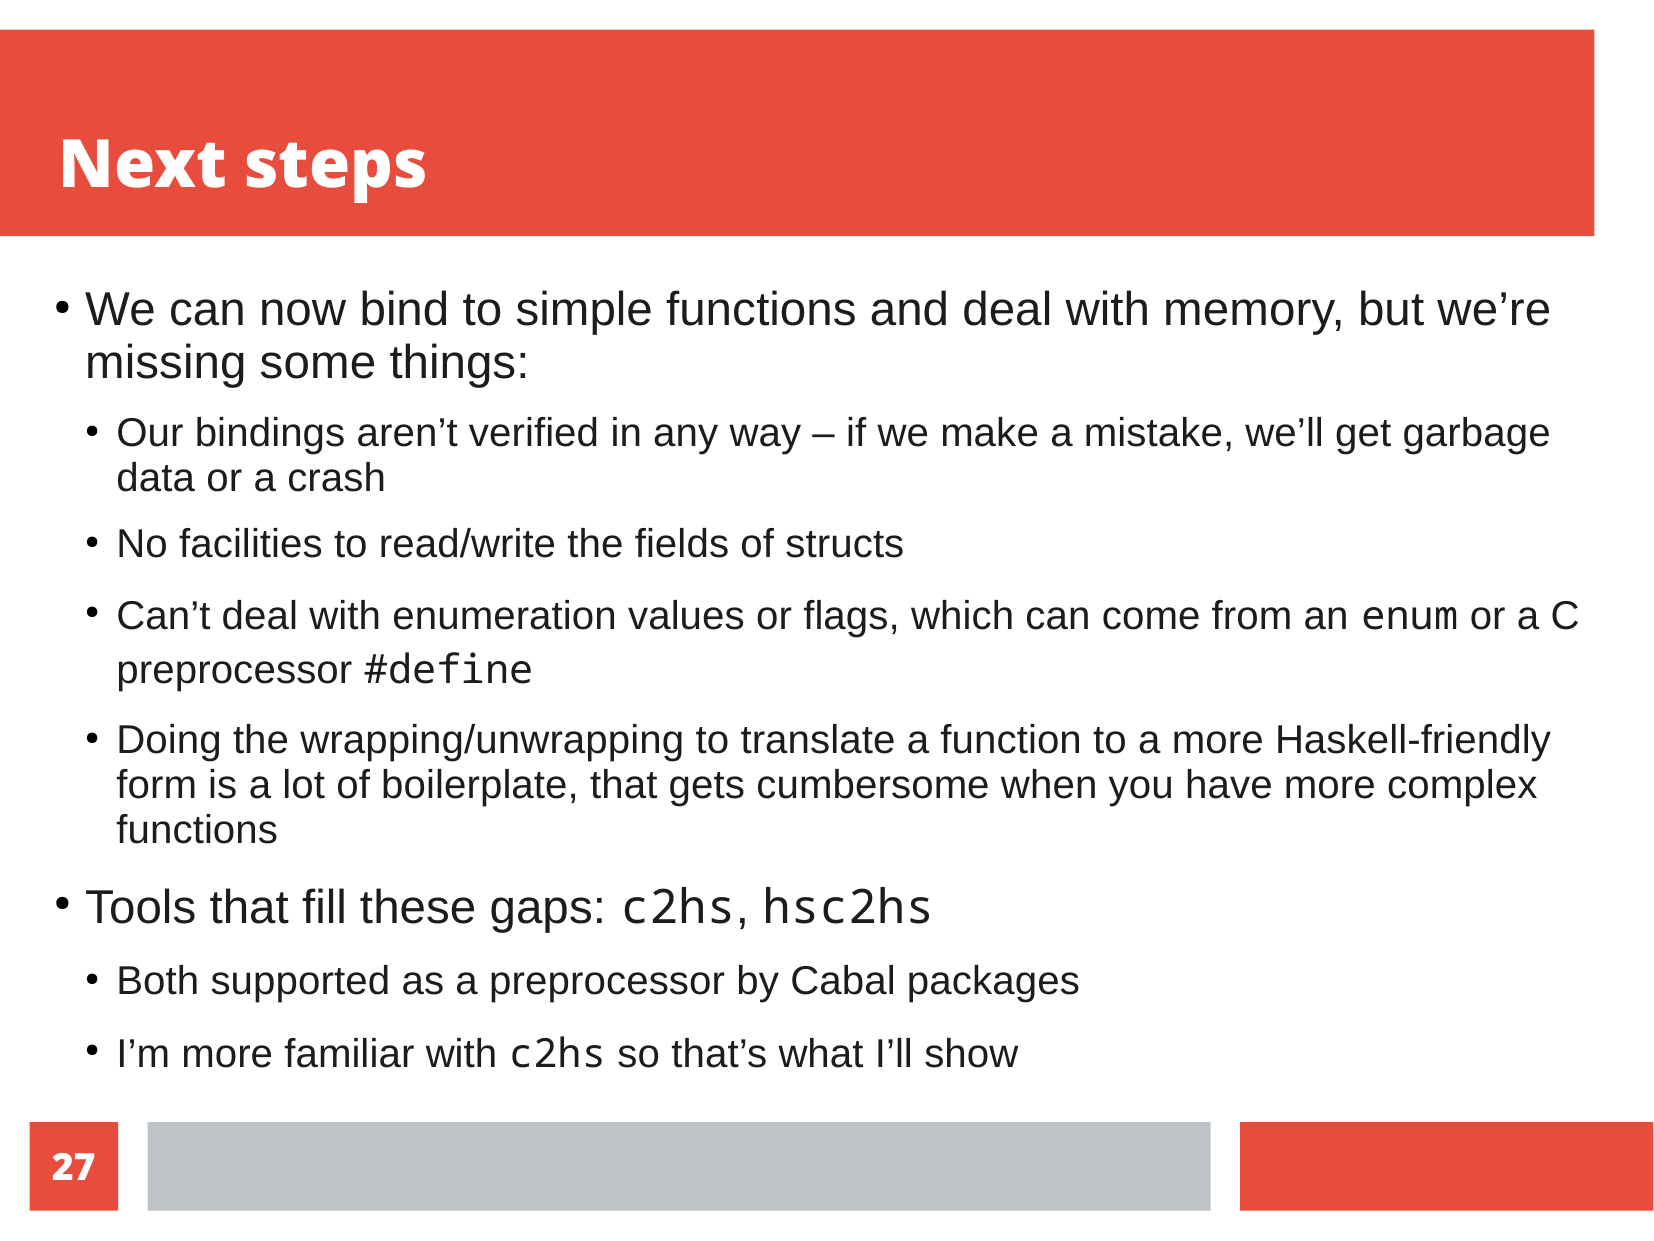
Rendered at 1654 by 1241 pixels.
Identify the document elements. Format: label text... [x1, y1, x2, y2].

list We can now bind to simple functions and deal with memory, but we’re missing some things: Our bindings aren’t verified in any way – if we make a mistake, we’ll get garbage data or a crash No facilities to read/write the fields of structs Can’t deal with enumeration values or flags, which can come from an enum or a C preprocessor #define Doing the wrapping/unwrapping to translate a function to a more Haskell-friendly form is a lot of boilerplate, that gets cumbersome when you have more complex functions Tools that fill these gaps: c2hs, hsc2hs Both supported as a preprocessor by Cabal packages I’m more familiar with c2hs so that’s what I’ll show [54, 282, 1591, 1081]
title Next steps [59, 59, 1595, 207]
